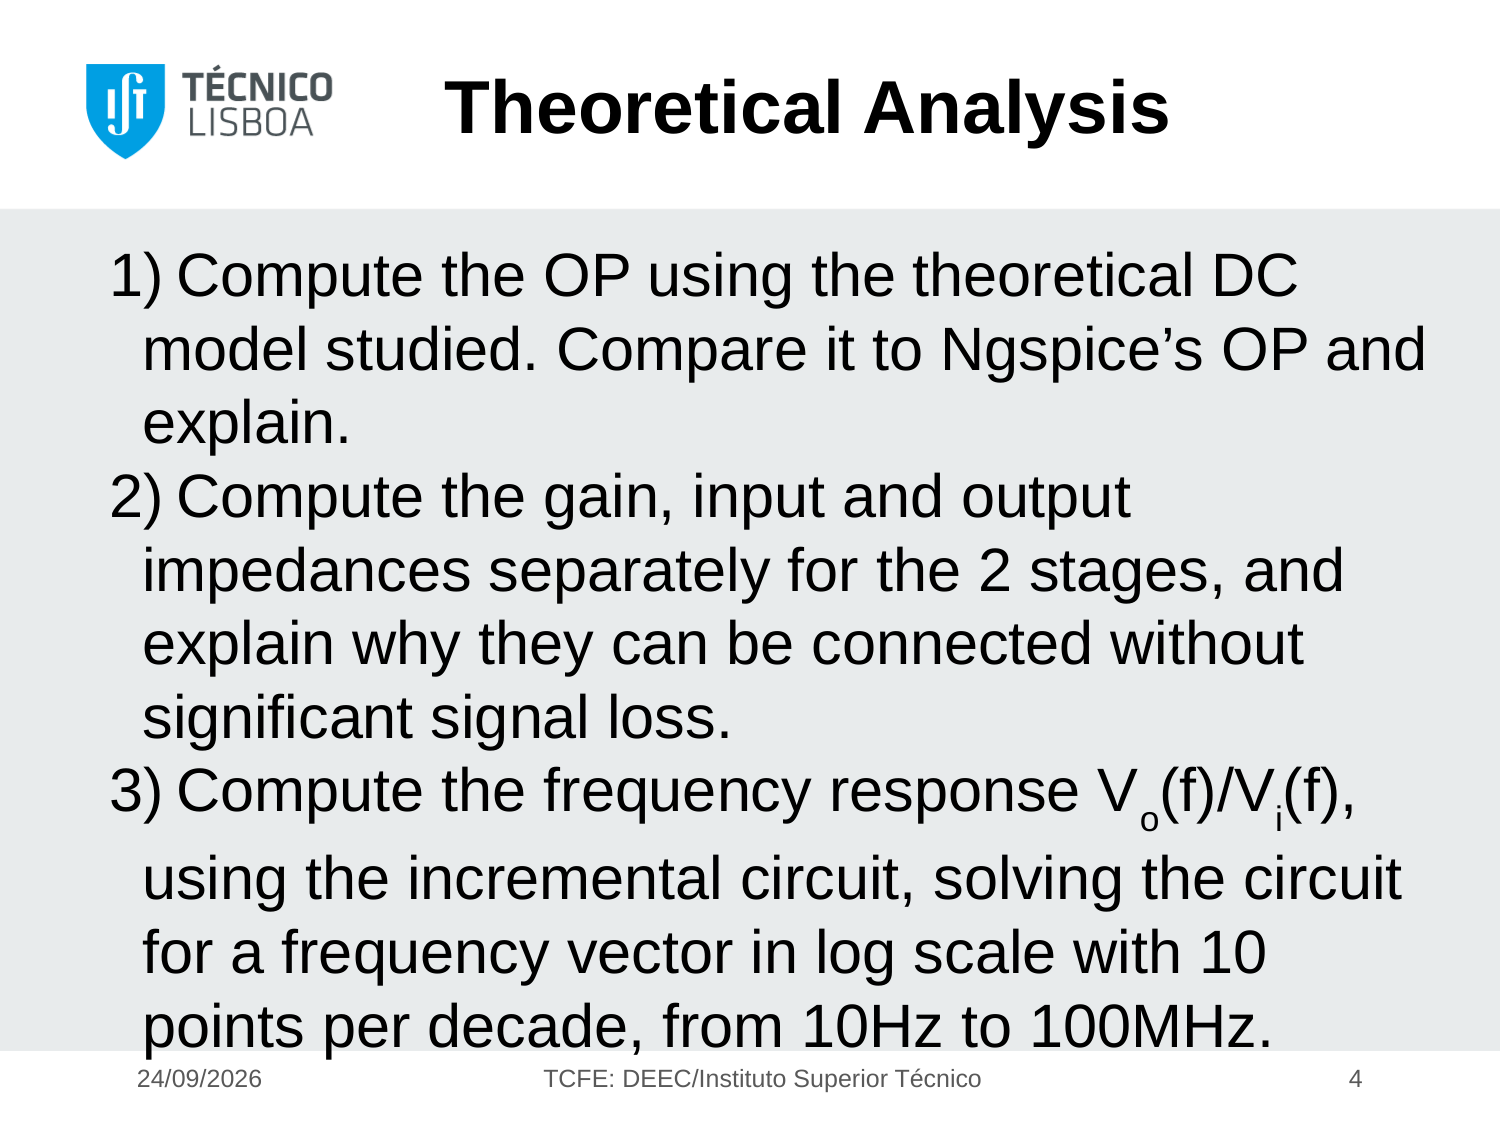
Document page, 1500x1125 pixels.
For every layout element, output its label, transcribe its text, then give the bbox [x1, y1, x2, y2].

list Compute the OP using the theoretical DC model studied. Compare it to Ngspice’s OP and explain. Compute the gain, input and output impedances separately for the 2 stages, and explain why they can be connected without significant signal loss. Compute the frequency response Vo(f)/Vi(f), using the incremental circuit, solving the circuit for a frequency vector in log scale with 10 points per decade, from 10Hz to 100MHz. [94, 227, 1455, 1072]
title Theoretical Analysis [430, 32, 1461, 176]
picture [0, 0, 1500, 1125]
